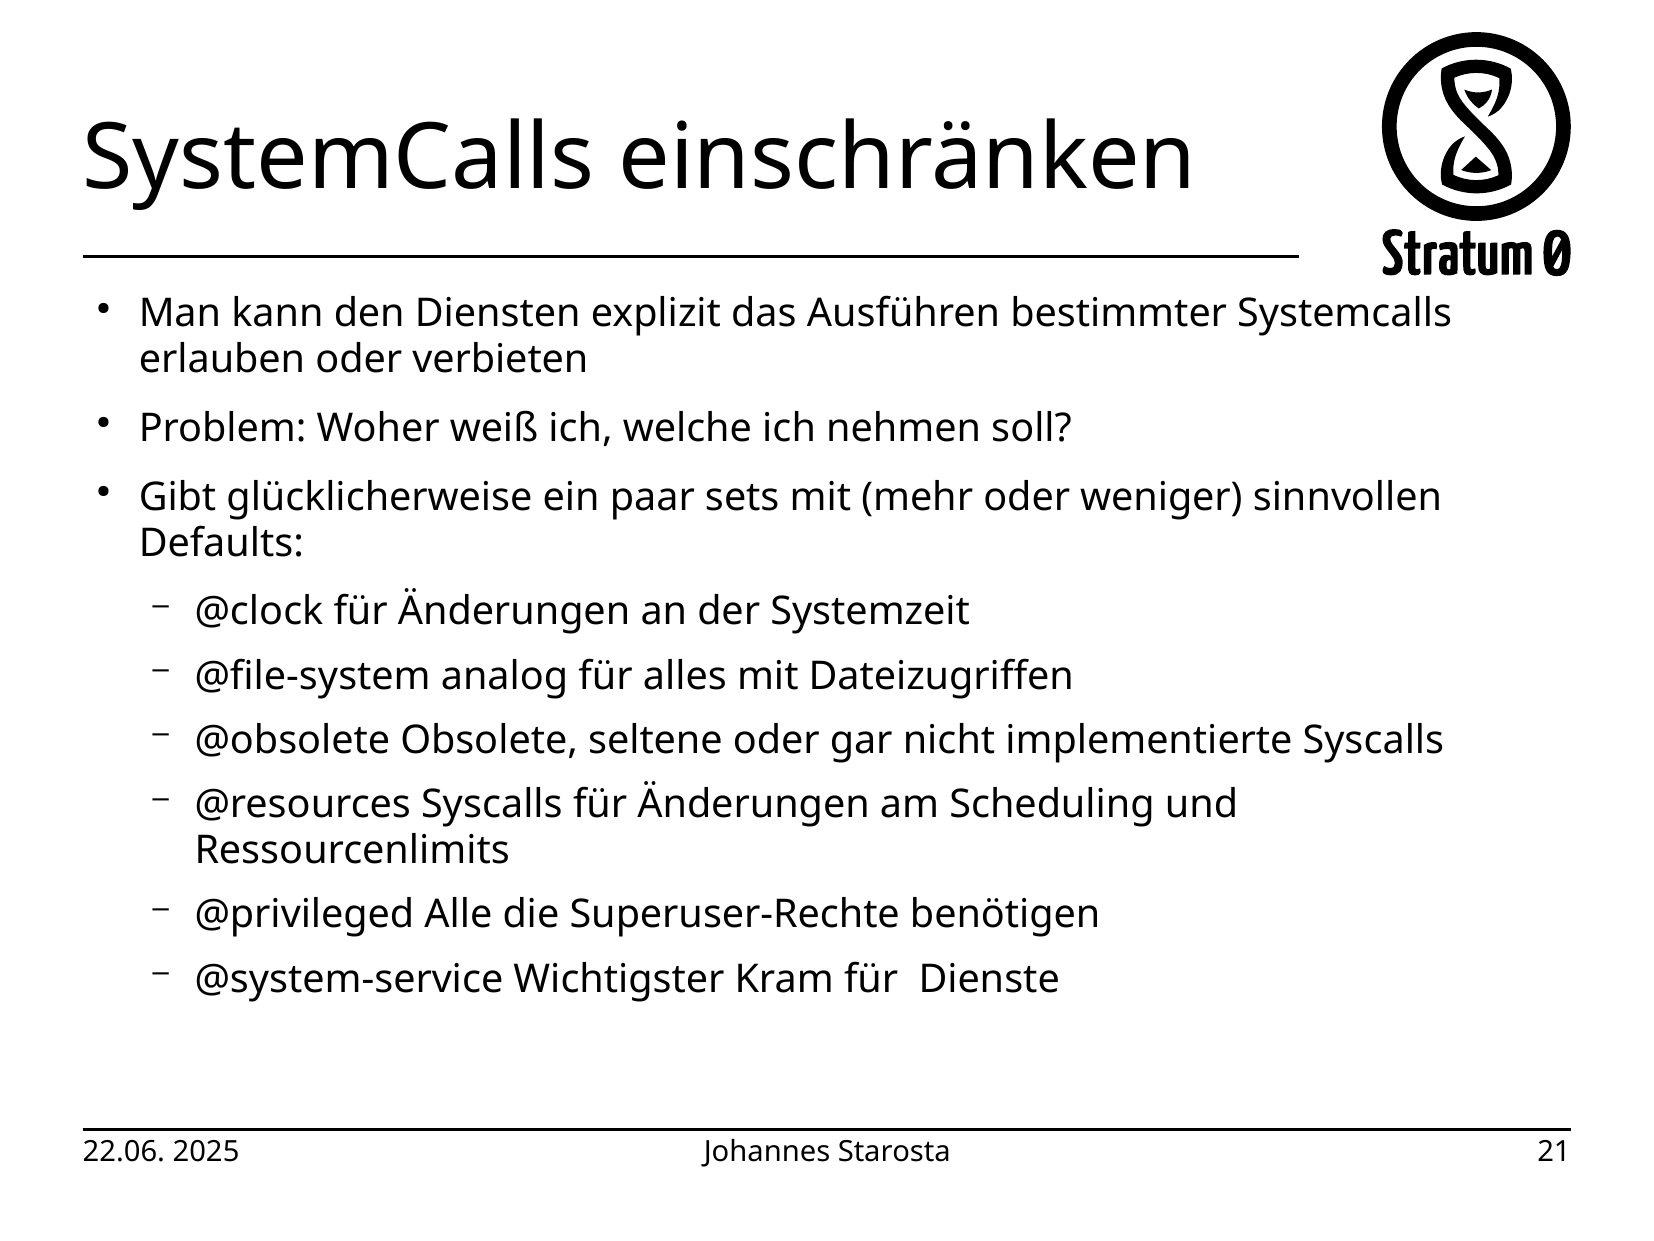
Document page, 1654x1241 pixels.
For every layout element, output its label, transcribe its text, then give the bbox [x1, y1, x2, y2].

list Man kann den Diensten explizit das Ausführen bestimmter Systemcalls erlauben oder verbieten Problem: Woher weiß ich, welche ich nehmen soll? Gibt glücklicherweise ein paar sets mit (mehr oder weniger) sinnvollen Defaults: @clock für Änderungen an der Systemzeit @file-system analog für alles mit Dateizugriffen @obsolete Obsolete, seltene oder gar nicht implementierte Syscalls @resources Syscalls für Änderungen am Scheduling und Ressourcenlimits @privileged Alle die Superuser-Rechte benötigen @system-service Wichtigster Kram für Dienste [82, 290, 1538, 1010]
title SystemCalls einschränken [82, 49, 1300, 257]
